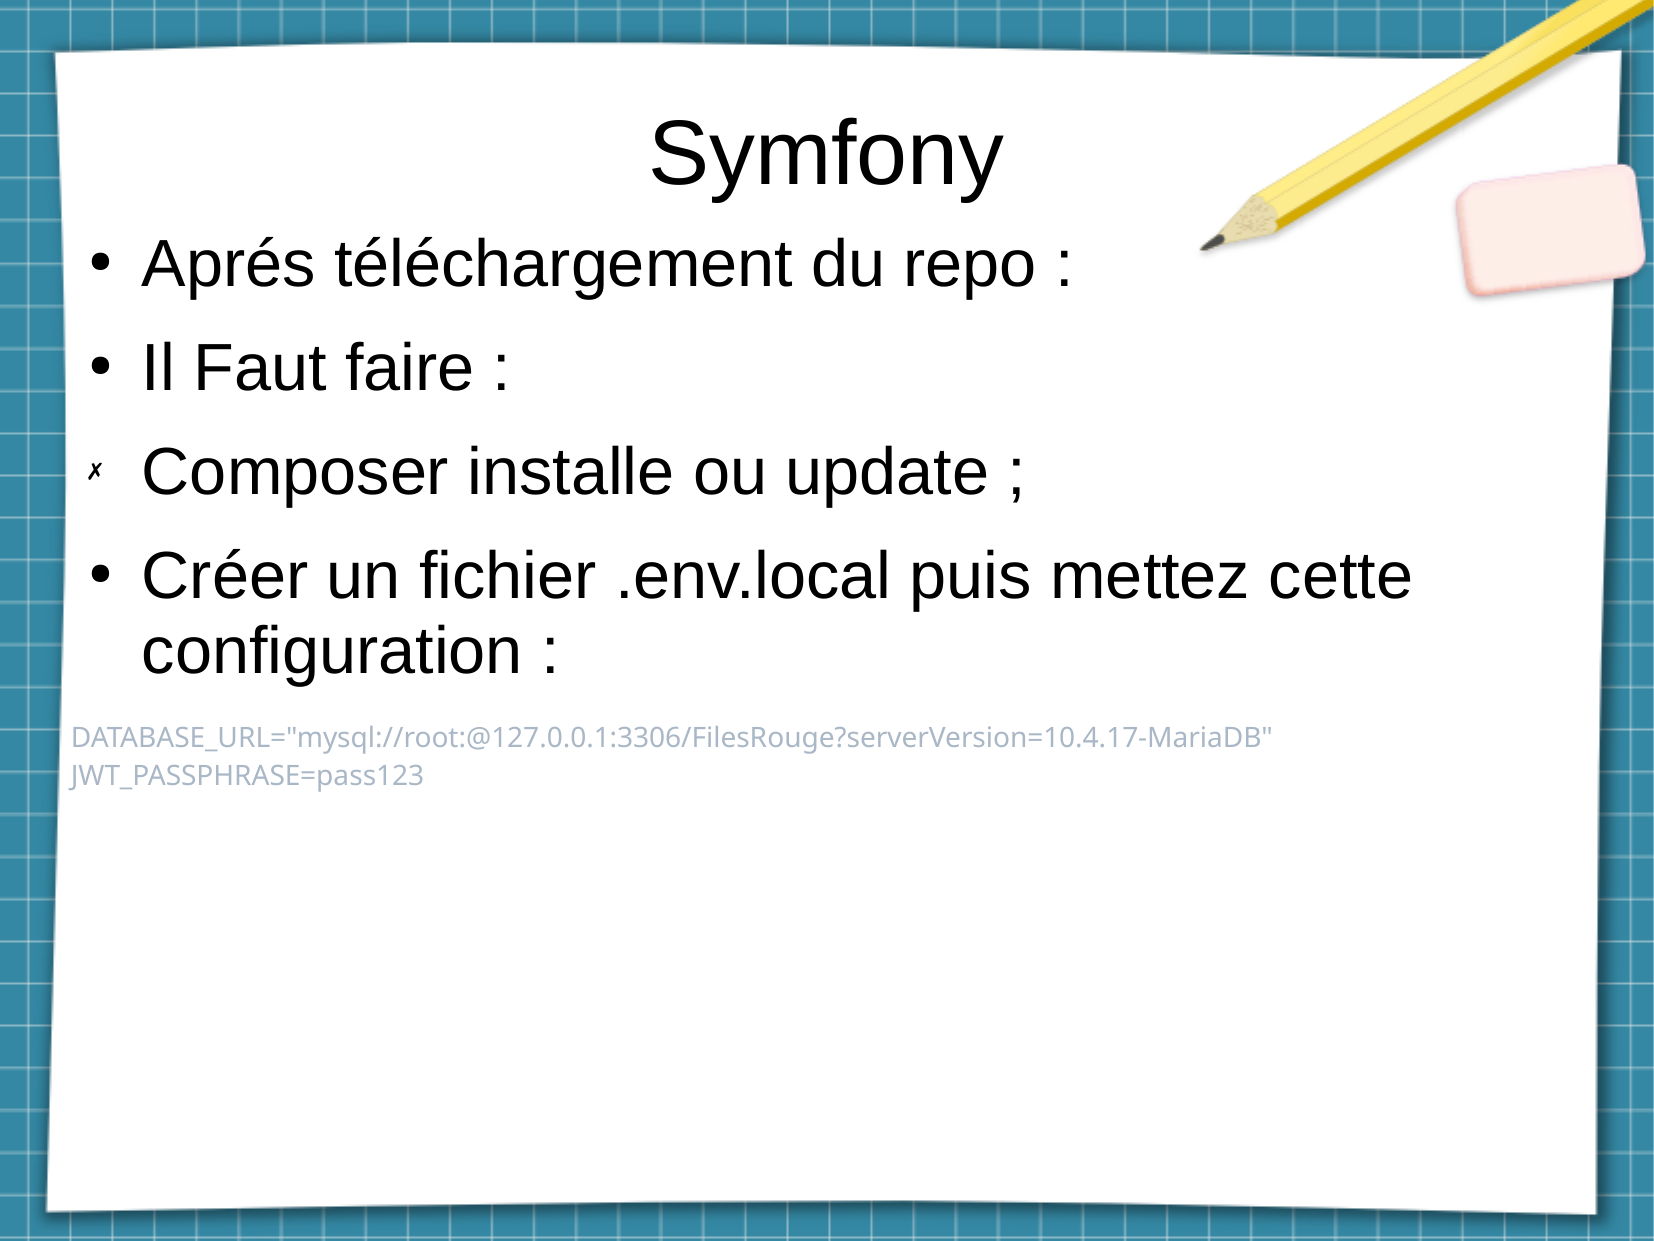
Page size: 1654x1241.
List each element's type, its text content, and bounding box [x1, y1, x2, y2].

picture [0, 0, 1654, 1241]
title Symfony [82, 49, 1571, 257]
list Aprés téléchargement du repo : Il Faut faire : Composer installe ou update ; Créer un fichier .env.local puis mettez cette configuration : DATABASE_URL="mysql://root:@127.0.0.1:3306/FilesRouge?serverVersion=10.4.17-MariaDB" JWT_PASSPHRASE=pass123 [70, 225, 1560, 945]
